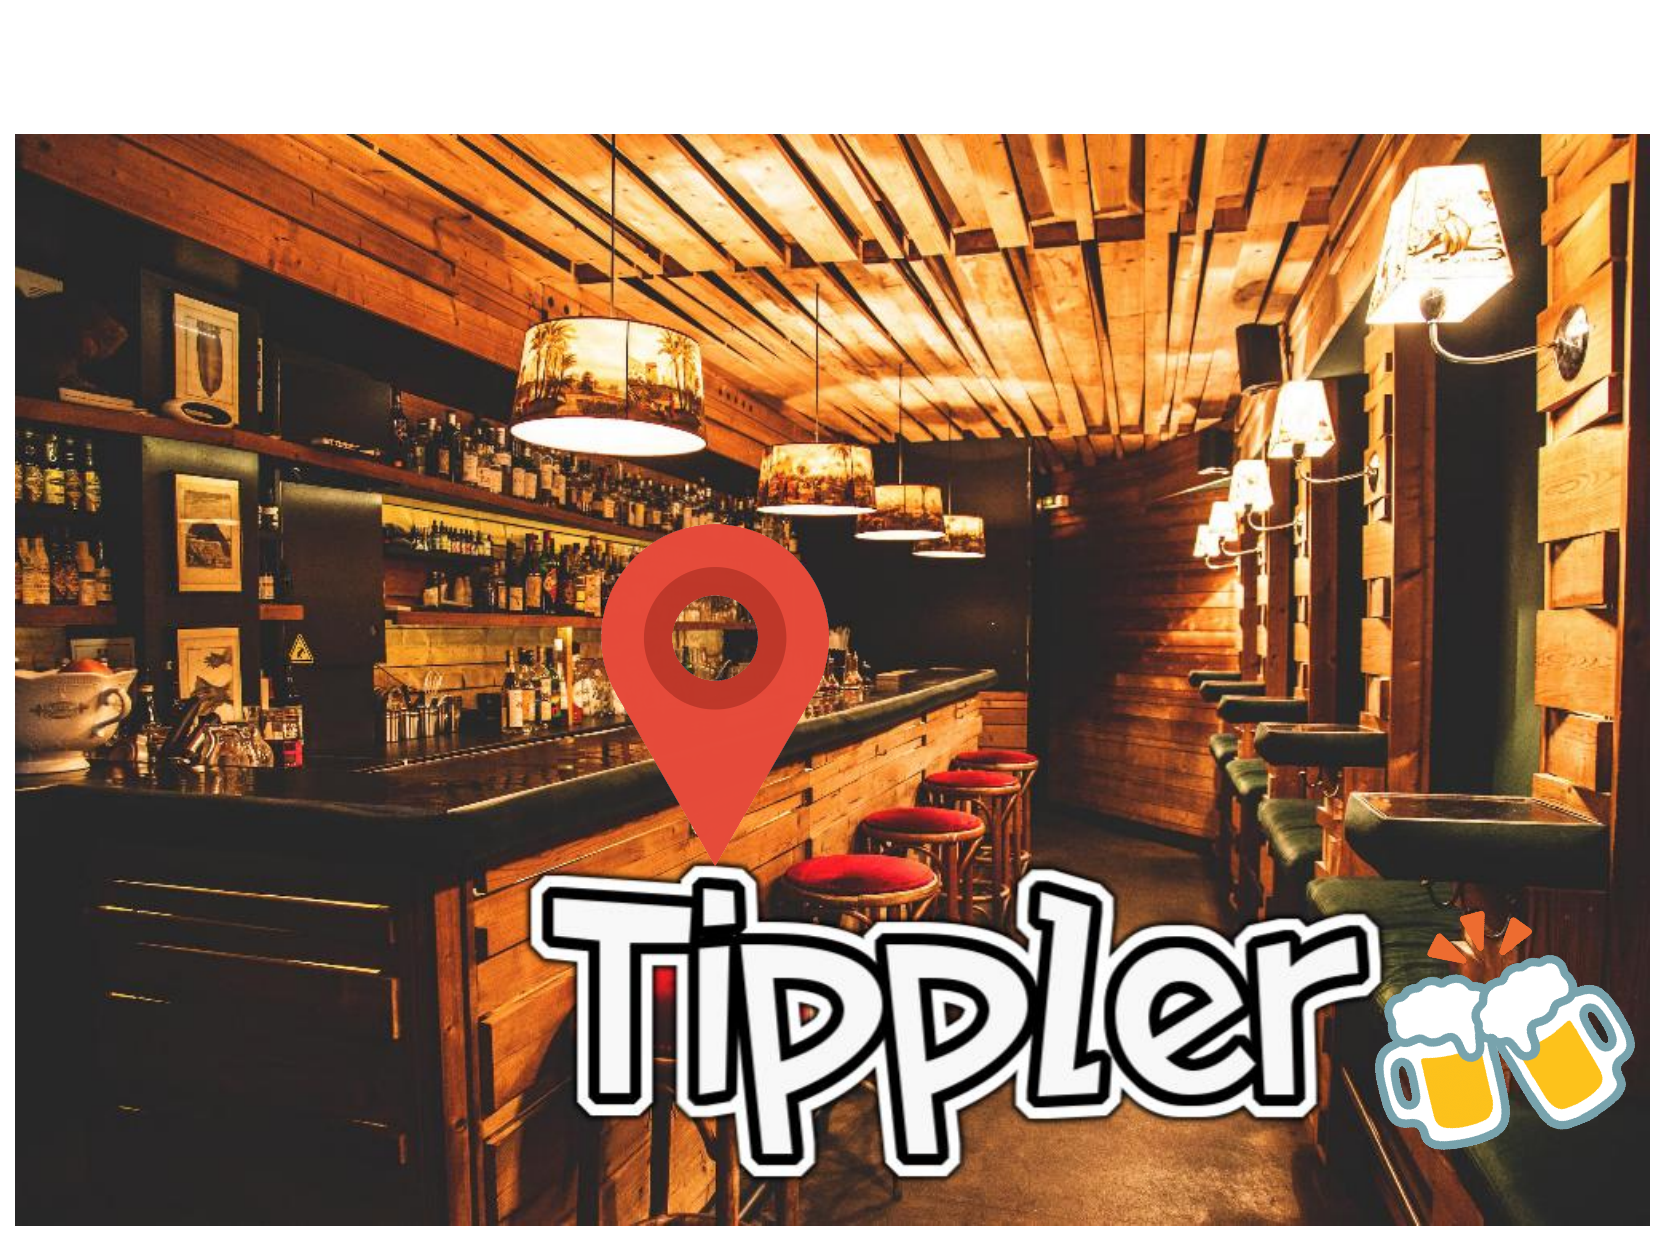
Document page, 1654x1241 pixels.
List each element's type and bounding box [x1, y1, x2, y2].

picture [15, 134, 1654, 1226]
